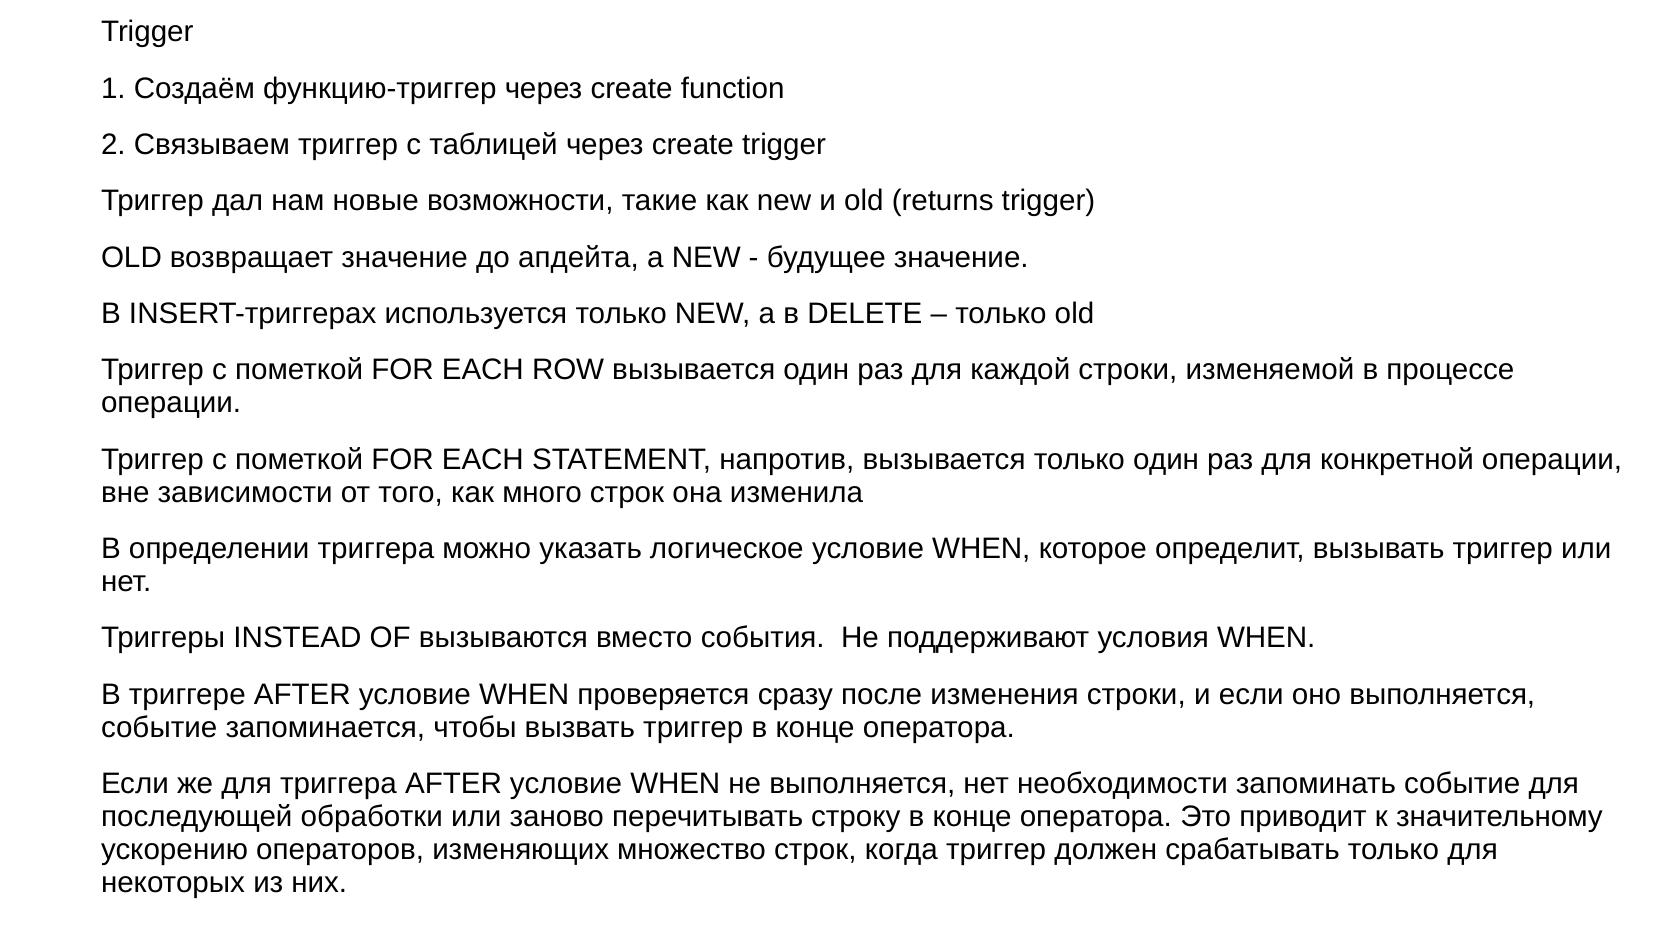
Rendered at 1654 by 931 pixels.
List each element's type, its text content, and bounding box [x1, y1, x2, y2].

list Trigger 1. Создаём функцию-триггер через create function 2. Связываем триггер с таблицей через create trigger Триггер дал нам новые возможности, такие как new и old (returns trigger) OLD возвращает значение до апдейта, а NEW - будущее значение. В INSERT-триггерах используется только NEW, а в DELETE – только old Триггер с пометкой FOR EACH ROW вызывается один раз для каждой строки, изменяемой в процессе операции. Триггер с пометкой FOR EACH STATEMENT, напротив, вызывается только один раз для конкретной операции, вне зависимости от того, как много строк она изменила В определении триггера можно указать логическое условие WHEN, которое определит, вызывать триггер или нет. Триггеры INSTEAD OF вызываются вместо события. Не поддерживают условия WHEN. В триггере AFTER условие WHEN проверяется сразу после изменения строки, и если оно выполняется, событие запоминается, чтобы вызвать триггер в конце оператора. Если же для триггера AFTER условие WHEN не выполняется, нет необходимости запоминать событие для последующей обработки или заново перечитывать строку в конце оператора. Это приводит к значительному ускорению операторов, изменяющих множество строк, когда триггер должен срабатывать только для некоторых из них. [45, 15, 1636, 901]
